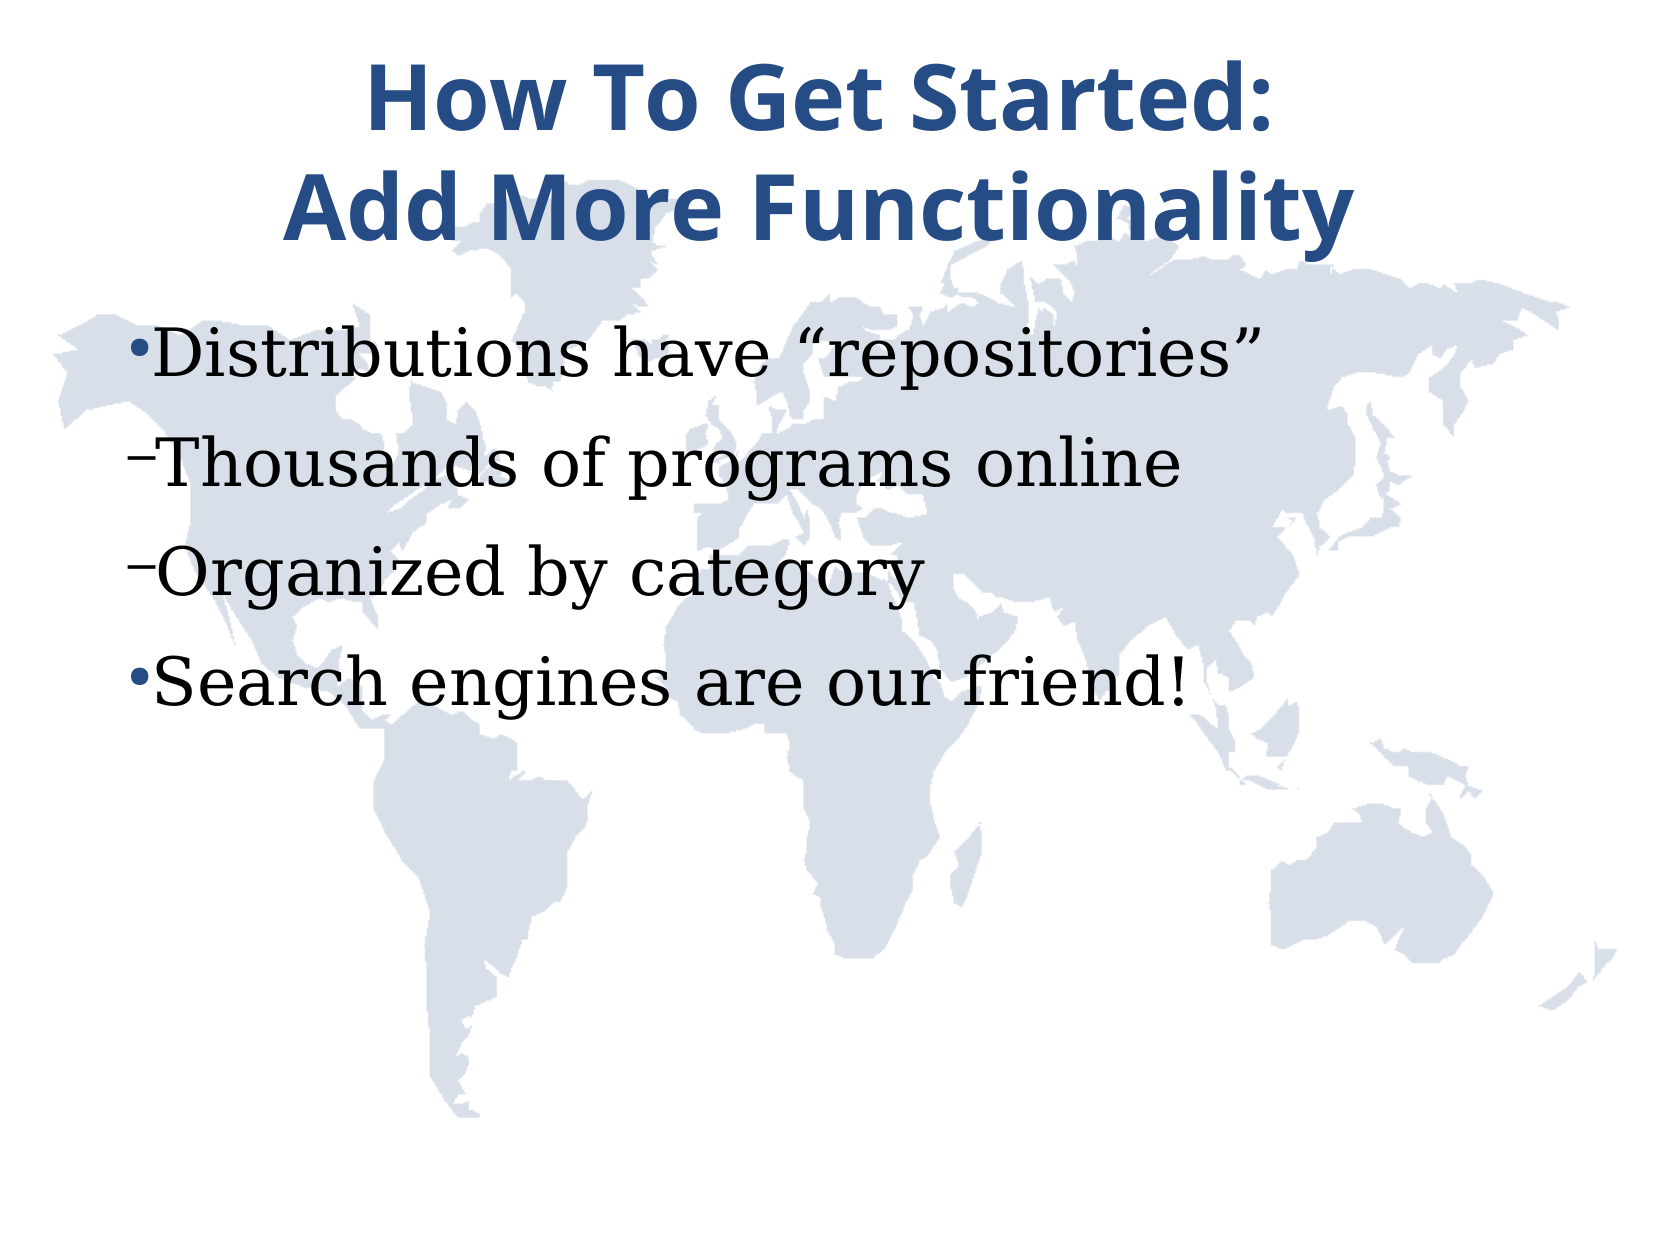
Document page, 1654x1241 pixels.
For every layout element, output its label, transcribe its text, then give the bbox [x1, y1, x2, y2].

title How To Get Started: Add More Functionality [113, 38, 1526, 260]
list Distributions have “repositories” Thousands of programs online Organized by category Search engines are our friend! [127, 309, 1540, 1091]
